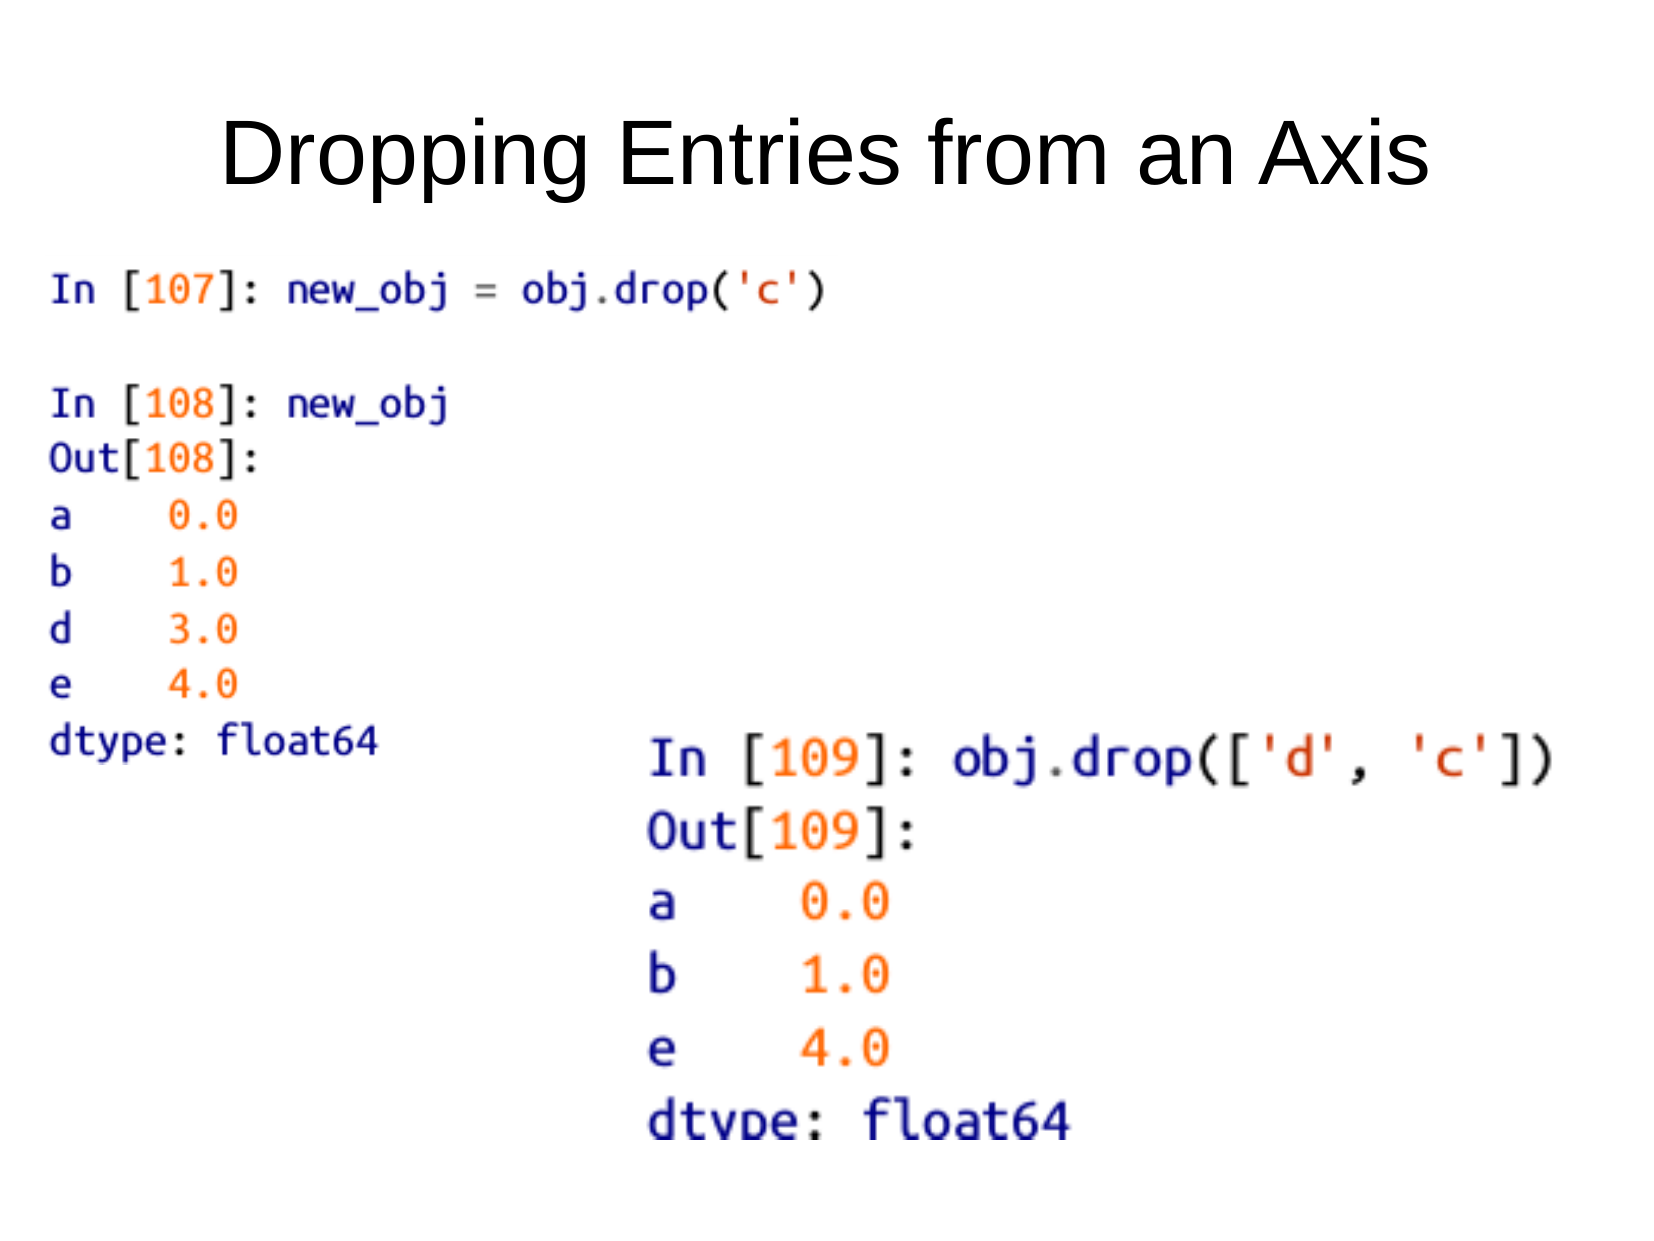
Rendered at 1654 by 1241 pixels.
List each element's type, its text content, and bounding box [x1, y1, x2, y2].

title Dropping Entries from an Axis [82, 49, 1571, 257]
picture [45, 254, 1561, 1141]
